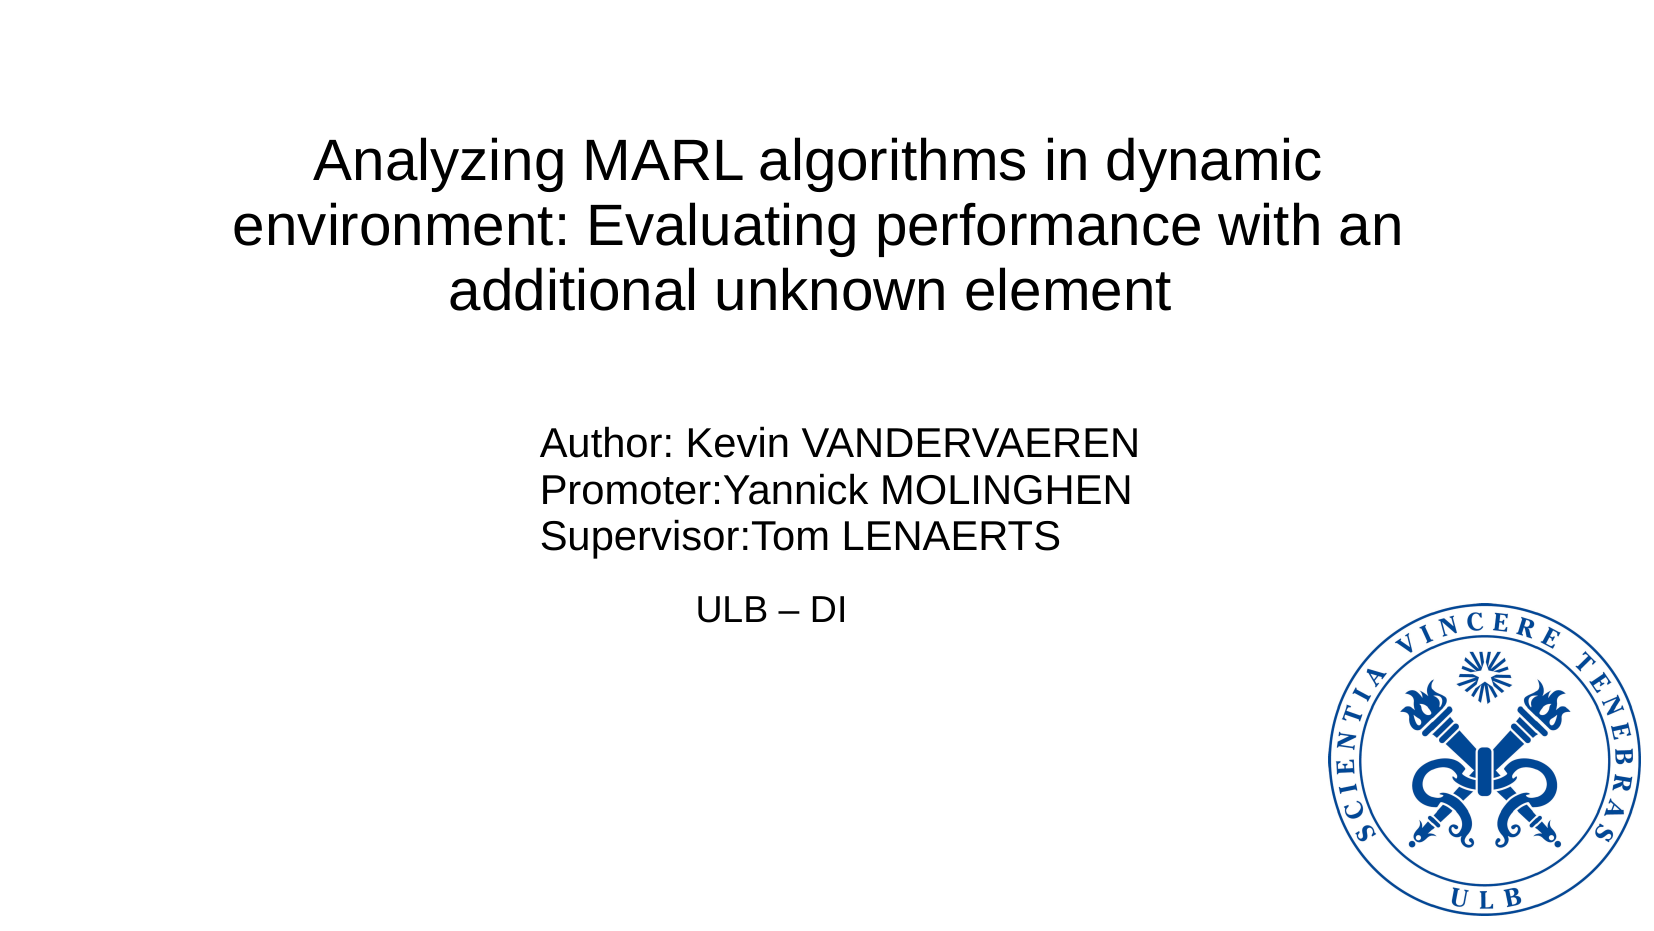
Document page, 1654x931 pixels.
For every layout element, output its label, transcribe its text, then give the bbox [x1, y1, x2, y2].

title Analyzing MARL algorithms in dynamic environment: Evaluating performance with an additional unknown element [75, 0, 1564, 451]
text_box ULB – DI [680, 580, 863, 638]
text_box Author: Kevin VANDERVAEREN Promoter:Yannick MOLINGHEN Supervisor:Tom LENAERTS [525, 412, 1156, 567]
picture [1328, 603, 1641, 916]
